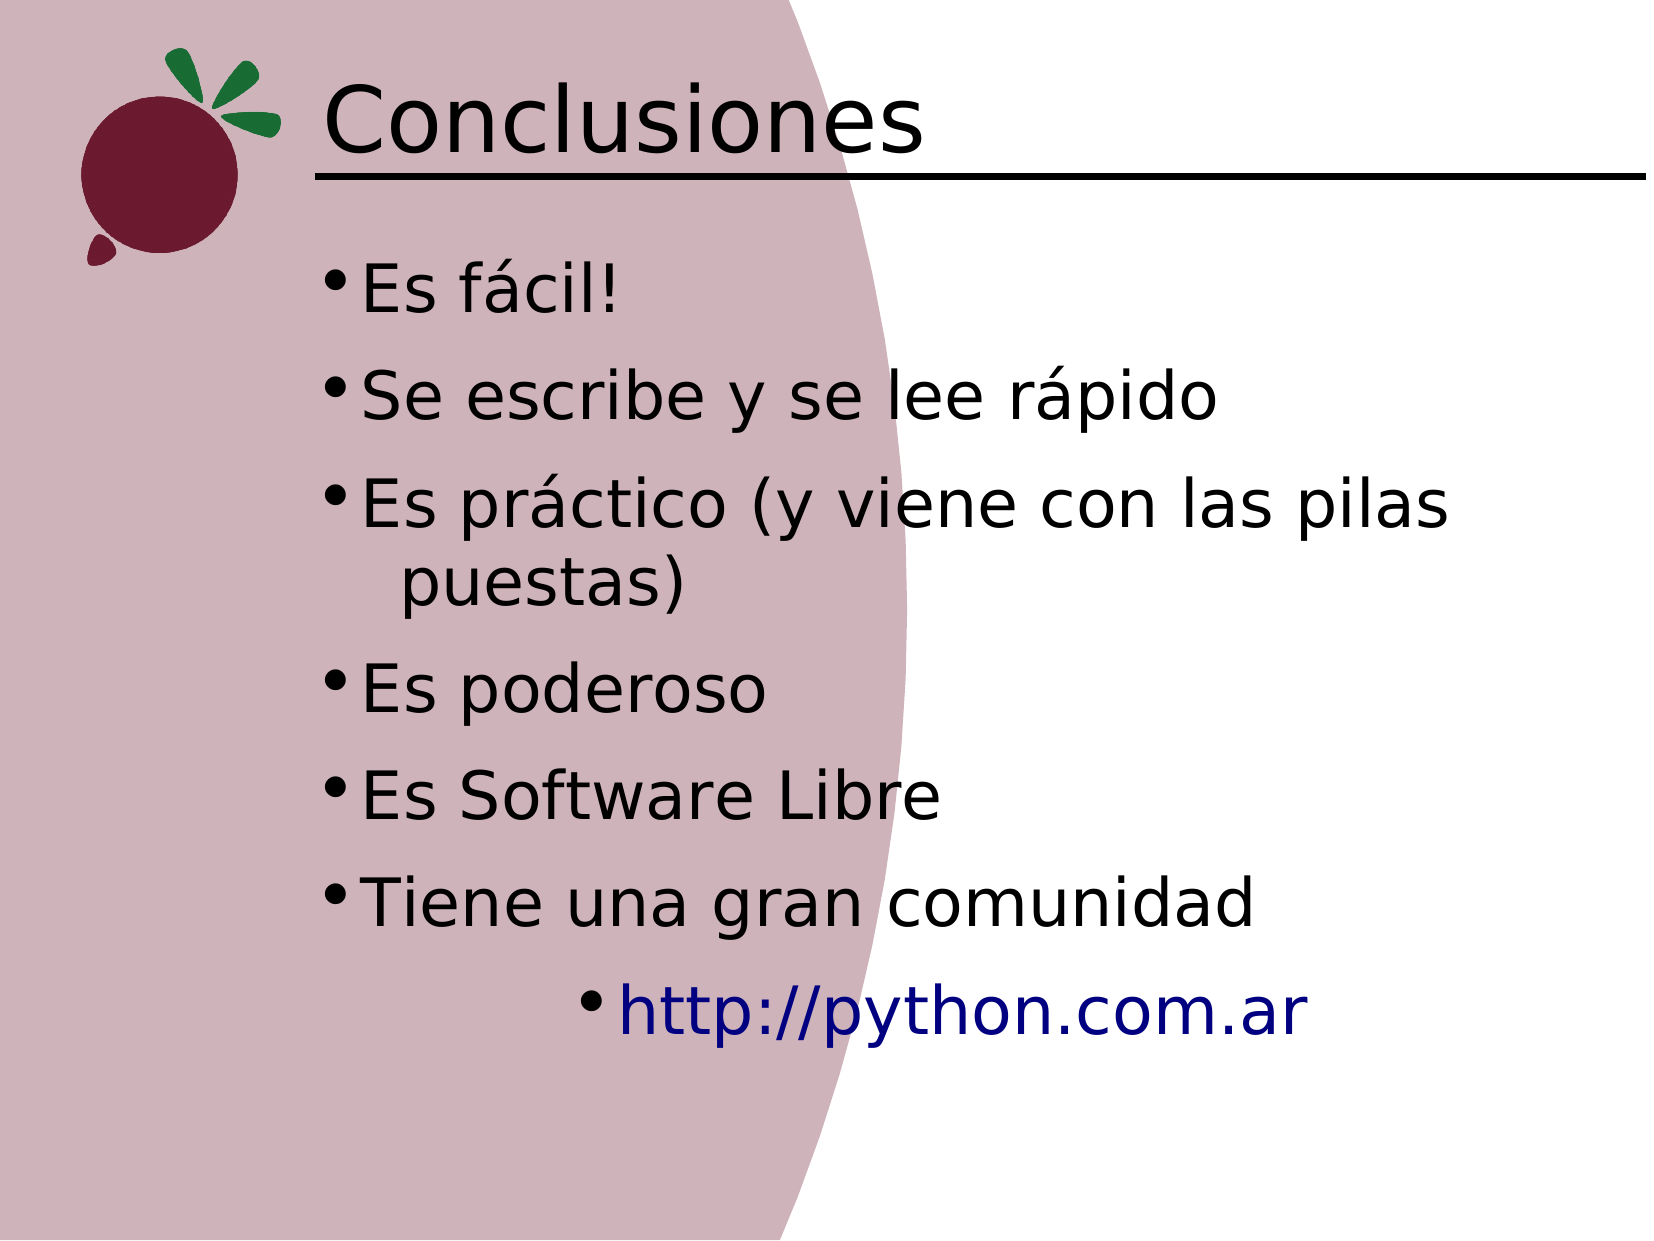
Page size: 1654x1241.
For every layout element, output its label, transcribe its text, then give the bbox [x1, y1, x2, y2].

picture [81, 48, 281, 266]
title Conclusiones [322, 65, 1565, 177]
list Es fácil! Se escribe y se lee rápido Es práctico (y viene con las pilas puestas) Es poderoso Es Software Libre Tiene una gran comunidad http://python.com.ar [322, 250, 1565, 1175]
